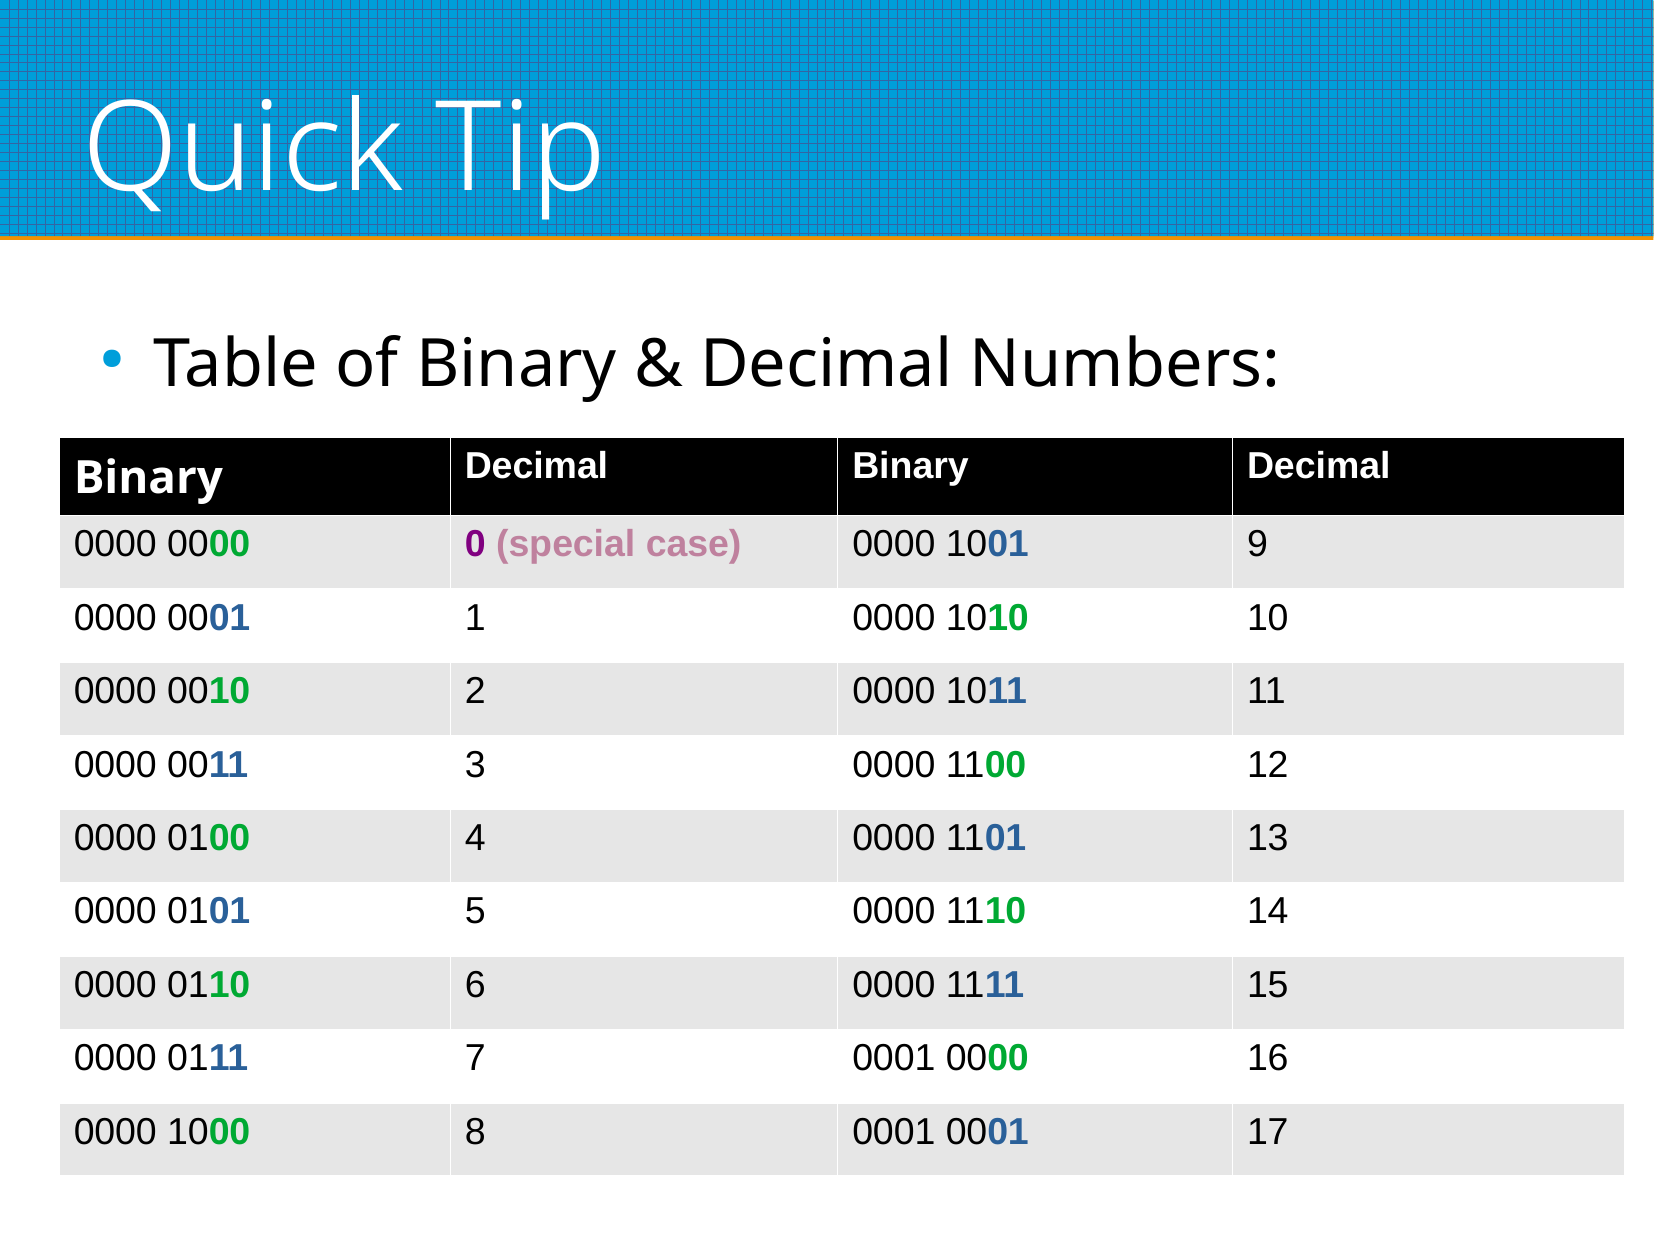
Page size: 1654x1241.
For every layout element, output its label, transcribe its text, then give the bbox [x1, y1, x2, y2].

table_cell 9 [1233, 516, 1624, 588]
table_cell 0001 0000 [838, 1030, 1232, 1103]
table_cell 6 [451, 957, 837, 1029]
table_cell 14 [1233, 883, 1624, 956]
table_cell 0000 0111 [60, 1030, 450, 1103]
table_cell 0000 1000 [60, 1104, 450, 1175]
table_header Binary [838, 438, 1232, 515]
table_cell 8 [451, 1104, 837, 1175]
table_cell 13 [1233, 810, 1624, 882]
table_cell 0000 1101 [838, 810, 1232, 882]
table_cell 0000 0010 [60, 663, 450, 735]
table_cell 0000 0011 [60, 736, 450, 809]
table_cell 0000 1110 [838, 883, 1232, 956]
table_cell 5 [451, 883, 837, 956]
table_cell 0000 0101 [60, 883, 450, 956]
table_cell 16 [1233, 1030, 1624, 1103]
table_cell 0000 1011 [838, 663, 1232, 735]
table_cell 4 [451, 810, 837, 882]
table_cell 2 [451, 663, 837, 735]
table_cell 0000 0100 [60, 810, 450, 882]
table_cell 0000 1001 [838, 516, 1232, 588]
table_cell 0000 0000 [60, 516, 450, 588]
title Quick Tip [82, 19, 1571, 227]
table_cell 10 [1233, 589, 1624, 662]
table_cell 1 [451, 589, 837, 662]
table_cell 12 [1233, 736, 1624, 809]
table_cell 0000 1100 [838, 736, 1232, 809]
table_cell 0000 0110 [60, 957, 450, 1029]
table_header Decimal [1233, 438, 1624, 515]
list Table of Binary & Decimal Numbers: [82, 314, 1563, 414]
table_cell 0000 1111 [838, 957, 1232, 1029]
table_cell 11 [1233, 663, 1624, 735]
table_cell 0 (special case) [451, 516, 837, 588]
table_cell 3 [451, 736, 837, 809]
table_header Decimal [451, 438, 837, 515]
table_cell 15 [1233, 957, 1624, 1029]
table_cell 0001 0001 [838, 1104, 1232, 1175]
table_cell 0000 0001 [60, 589, 450, 662]
table_cell 0000 1010 [838, 589, 1232, 662]
table_cell 7 [451, 1030, 837, 1103]
table_cell 17 [1233, 1104, 1624, 1175]
table_header Binary [60, 438, 450, 515]
